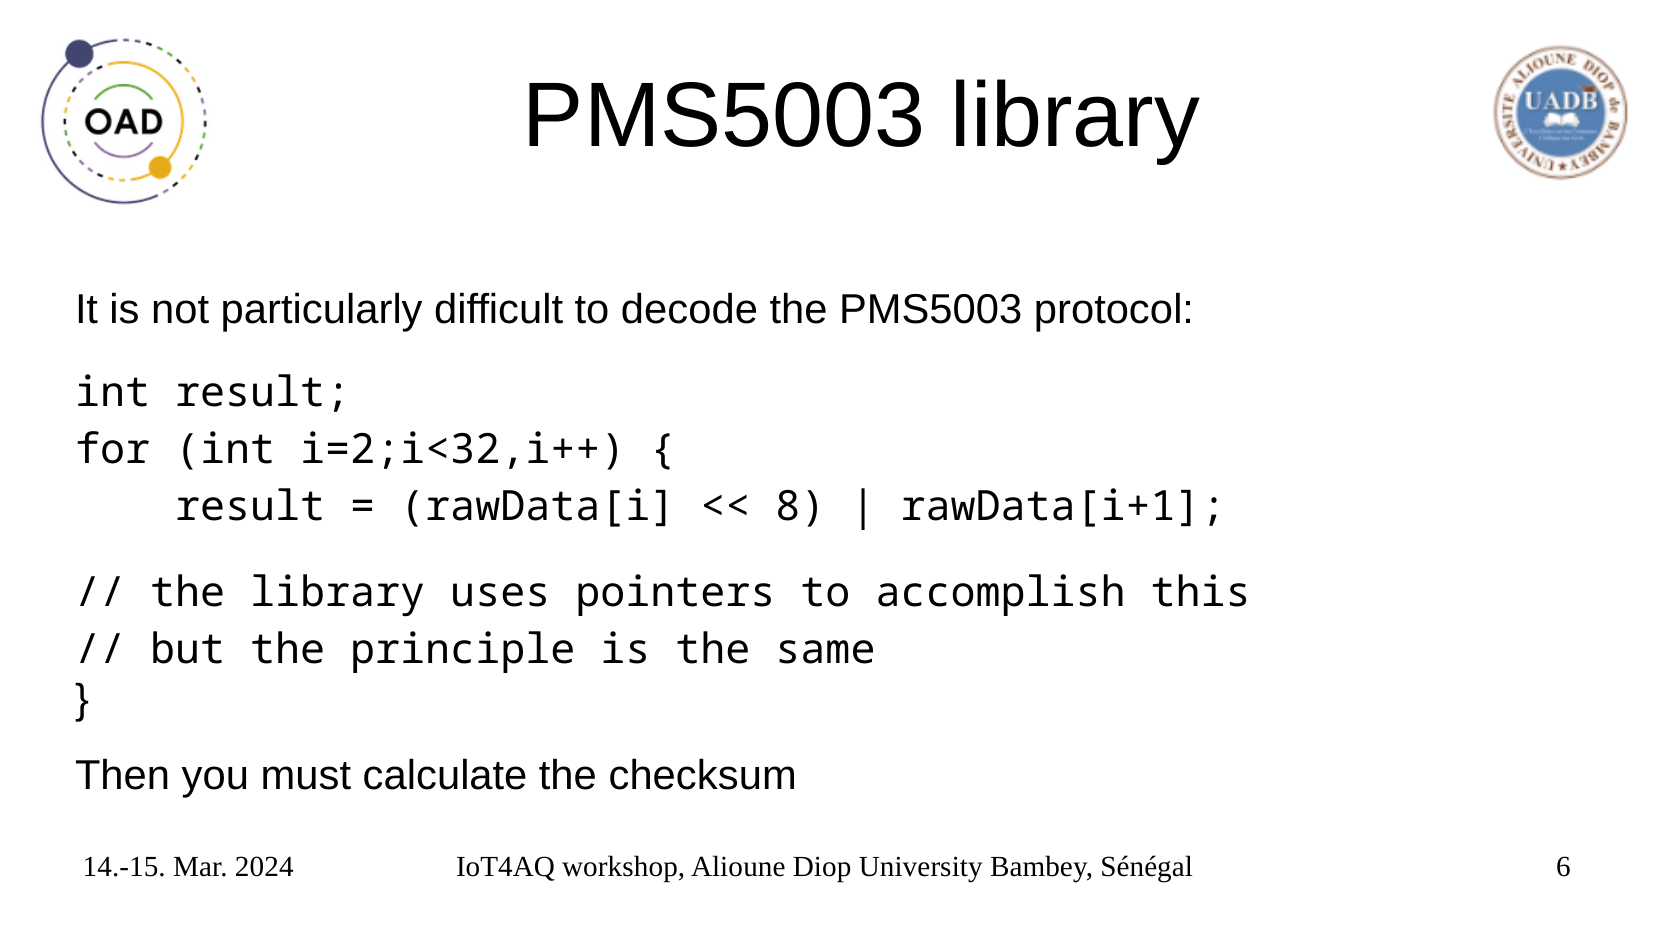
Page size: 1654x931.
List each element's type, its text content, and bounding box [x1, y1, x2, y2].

list It is not particularly difficult to decode the PMS5003 protocol: int result; for (int i=2;i<32,i++) { result = (rawData[i] << 8) | rawData[i+1]; // the library uses pointers to accomplish this // but the principle is the same } Then you must calculate the checksum [75, 285, 1564, 826]
picture [0, 24, 242, 225]
picture [1482, 37, 1641, 188]
title PMS5003 library [278, 37, 1446, 193]
